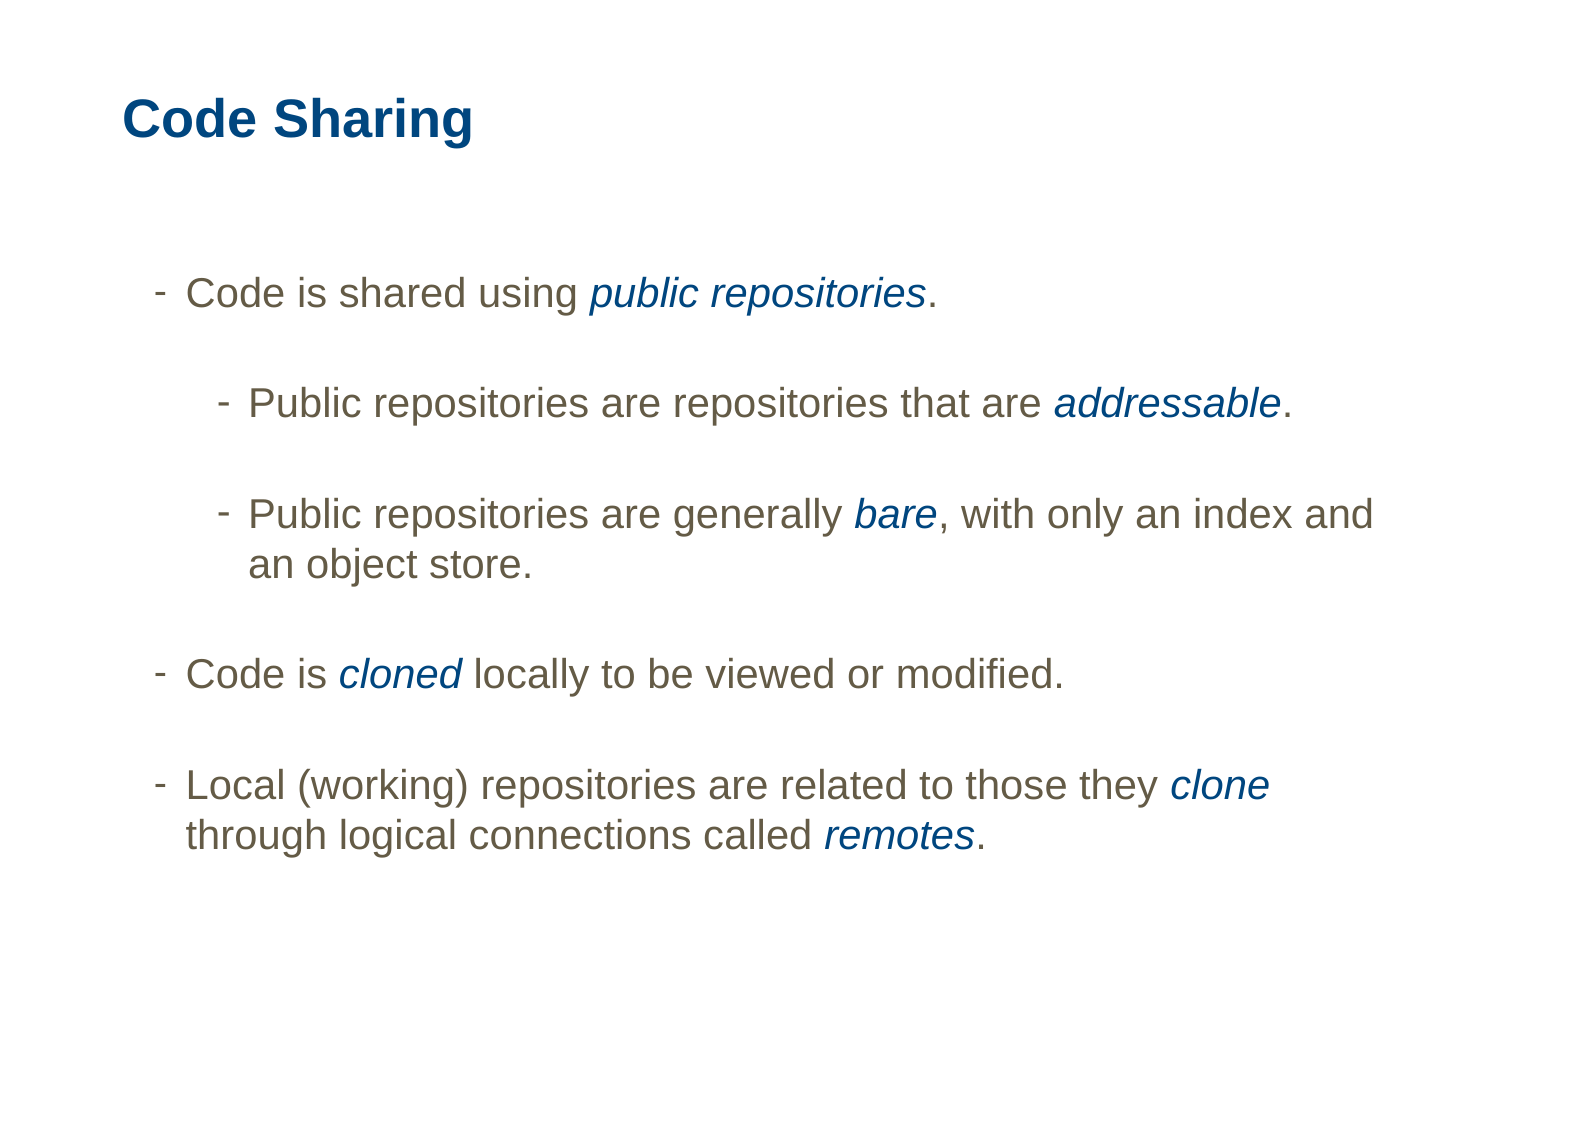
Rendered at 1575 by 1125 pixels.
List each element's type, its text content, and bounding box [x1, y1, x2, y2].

title Code Sharing [122, 76, 1541, 157]
list Code is shared using public repositories. Public repositories are repositories that are addressable. Public repositories are generally bare, with only an index and an object store. Code is cloned locally to be viewed or modified. Local (working) repositories are related to those they clone through logical connections called remotes. [122, 265, 1398, 941]
